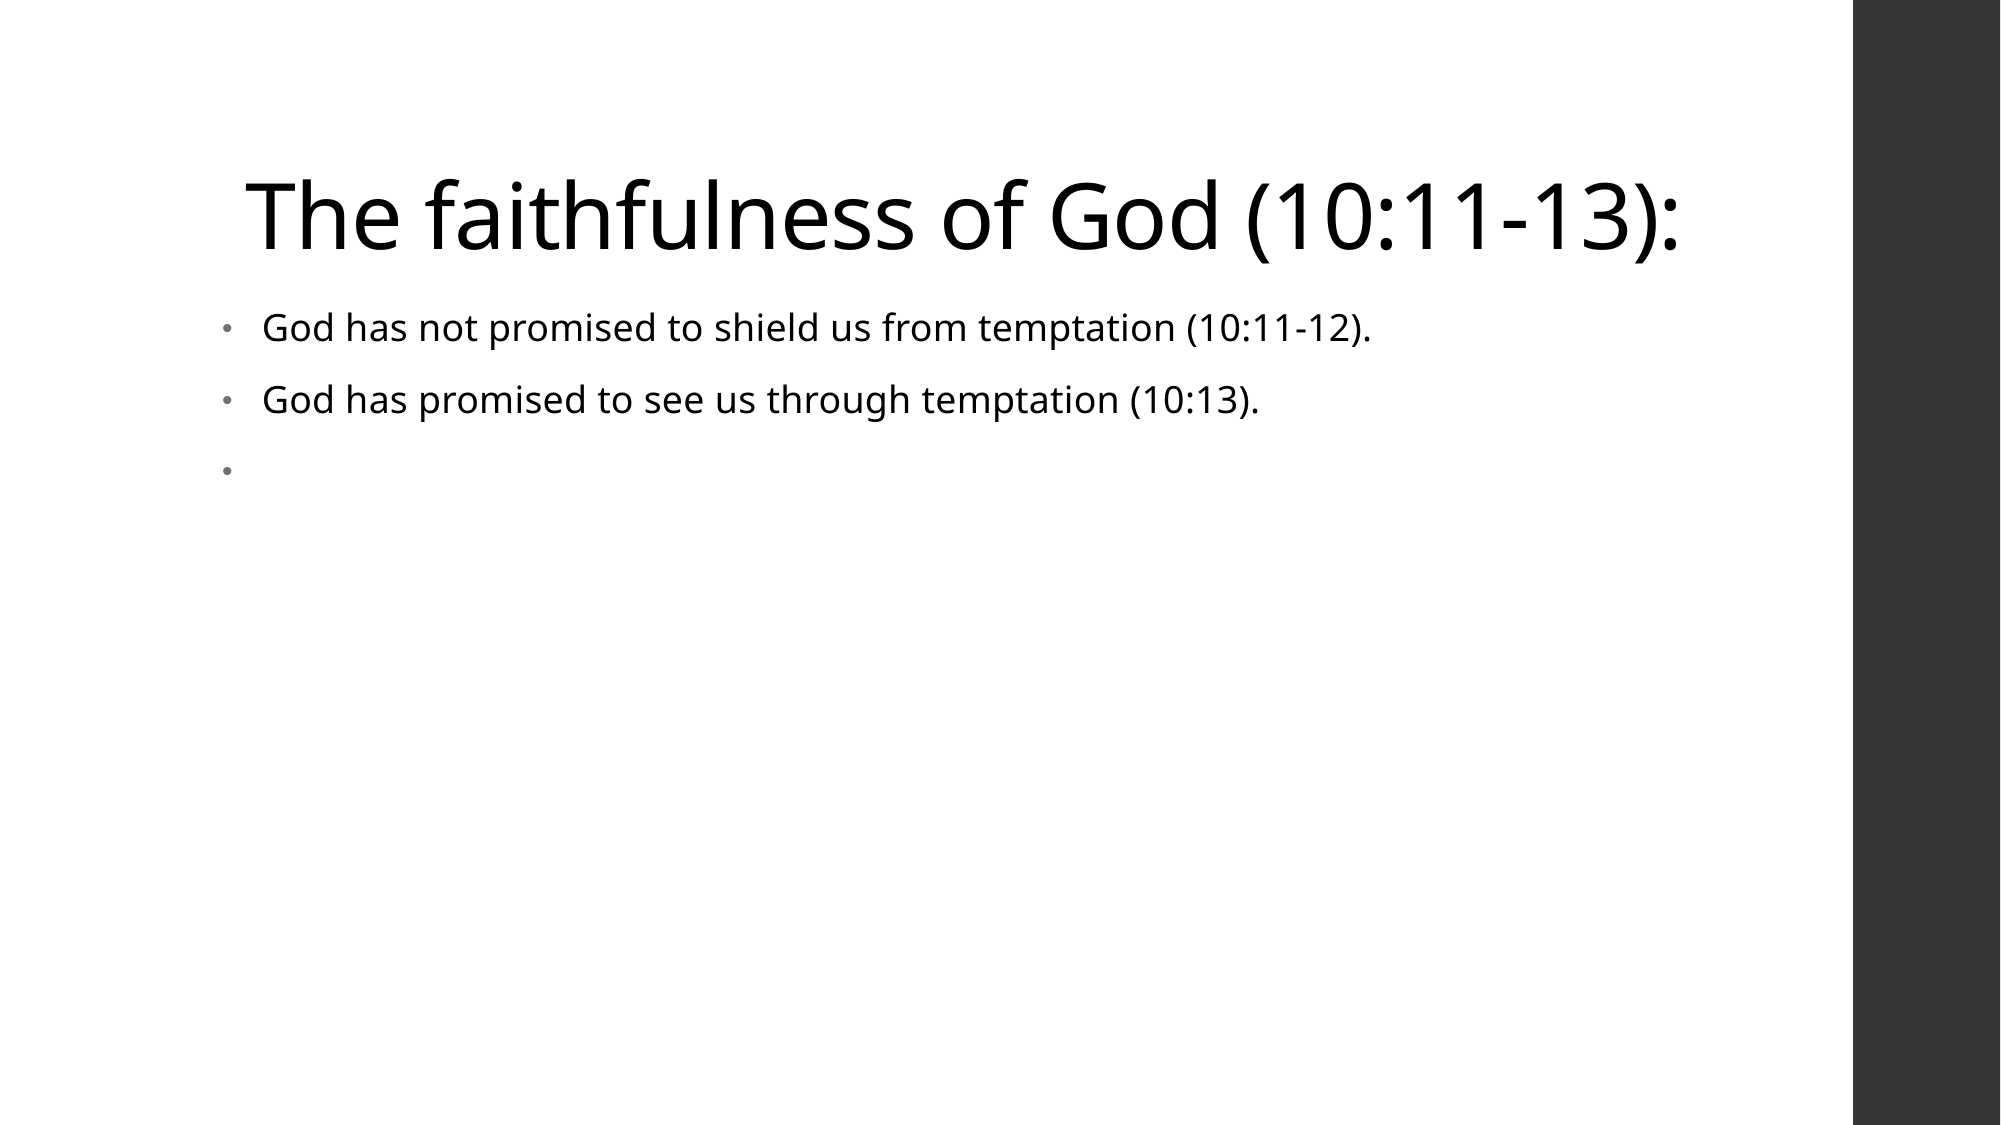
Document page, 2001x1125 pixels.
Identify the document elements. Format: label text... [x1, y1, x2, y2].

title The faithfulness of God (10:11-13): [206, 60, 1797, 278]
list God has not promised to shield us from temptation (10:11-12). God has promised to see us through temptation (10:13). [206, 299, 1617, 1014]
